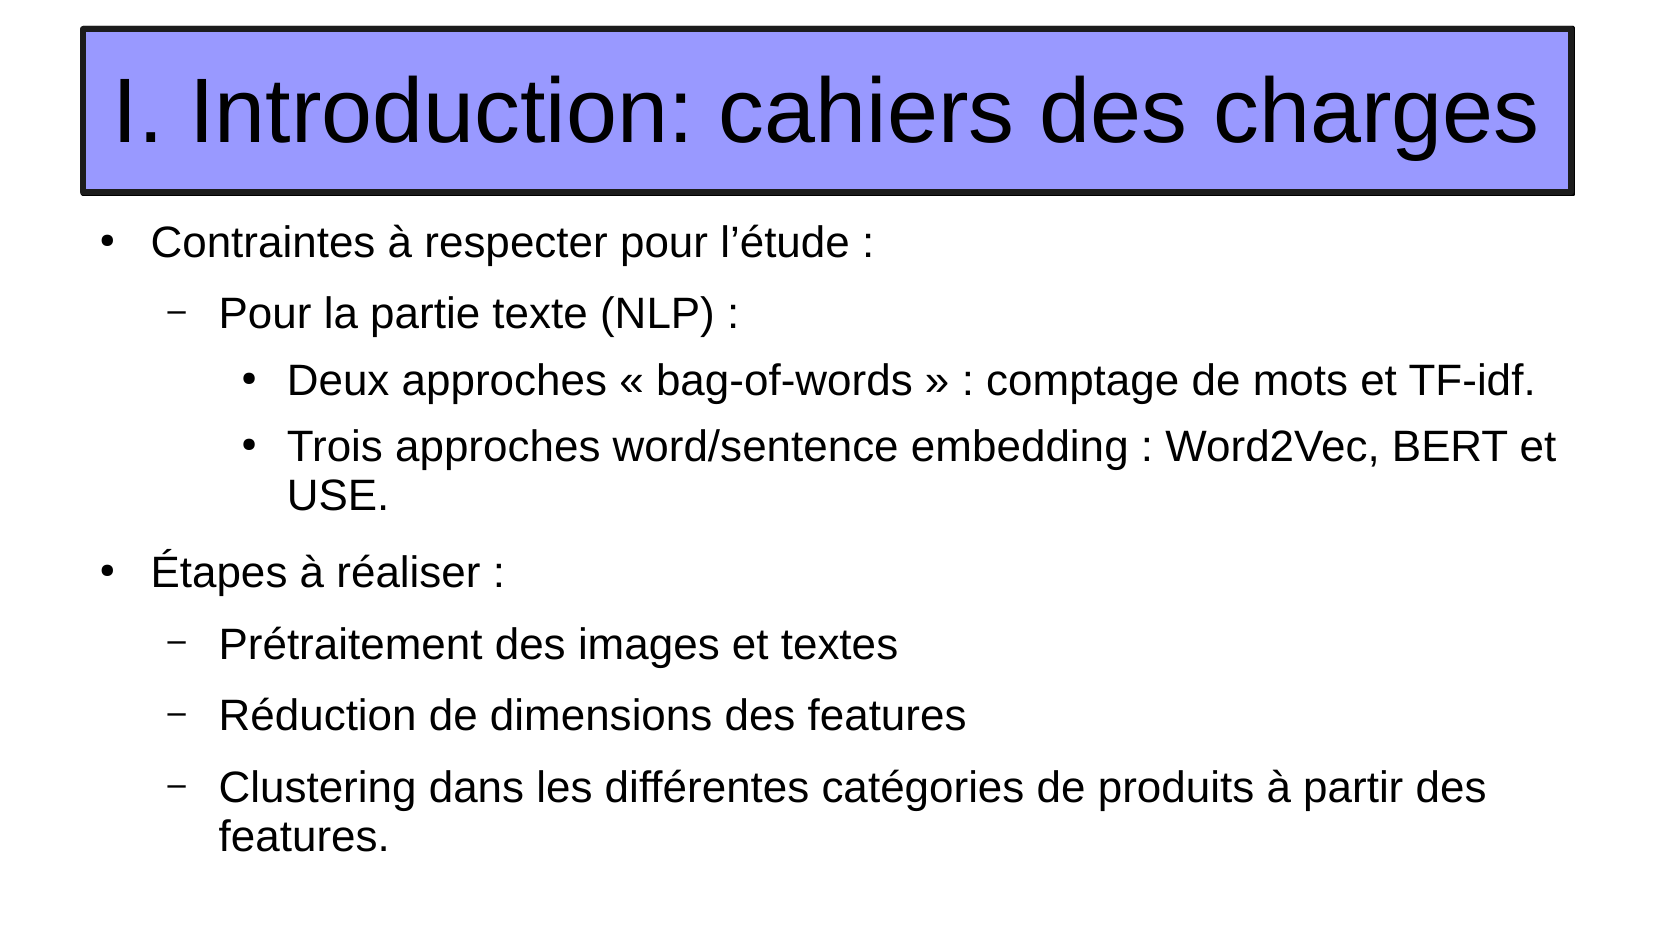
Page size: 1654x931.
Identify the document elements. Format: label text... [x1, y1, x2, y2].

title I. Introduction: cahiers des charges [83, 28, 1572, 193]
list Contraintes à respecter pour l’étude : Pour la partie texte (NLP) : Deux approches « bag-of-words » : comptage de mots et TF-idf. Trois approches word/sentence embedding : Word2Vec, BERT et USE. Étapes à réaliser : Prétraitement des images et textes Réduction de dimensions des features Clustering dans les différentes catégories de produits à partir des features. [82, 217, 1571, 875]
